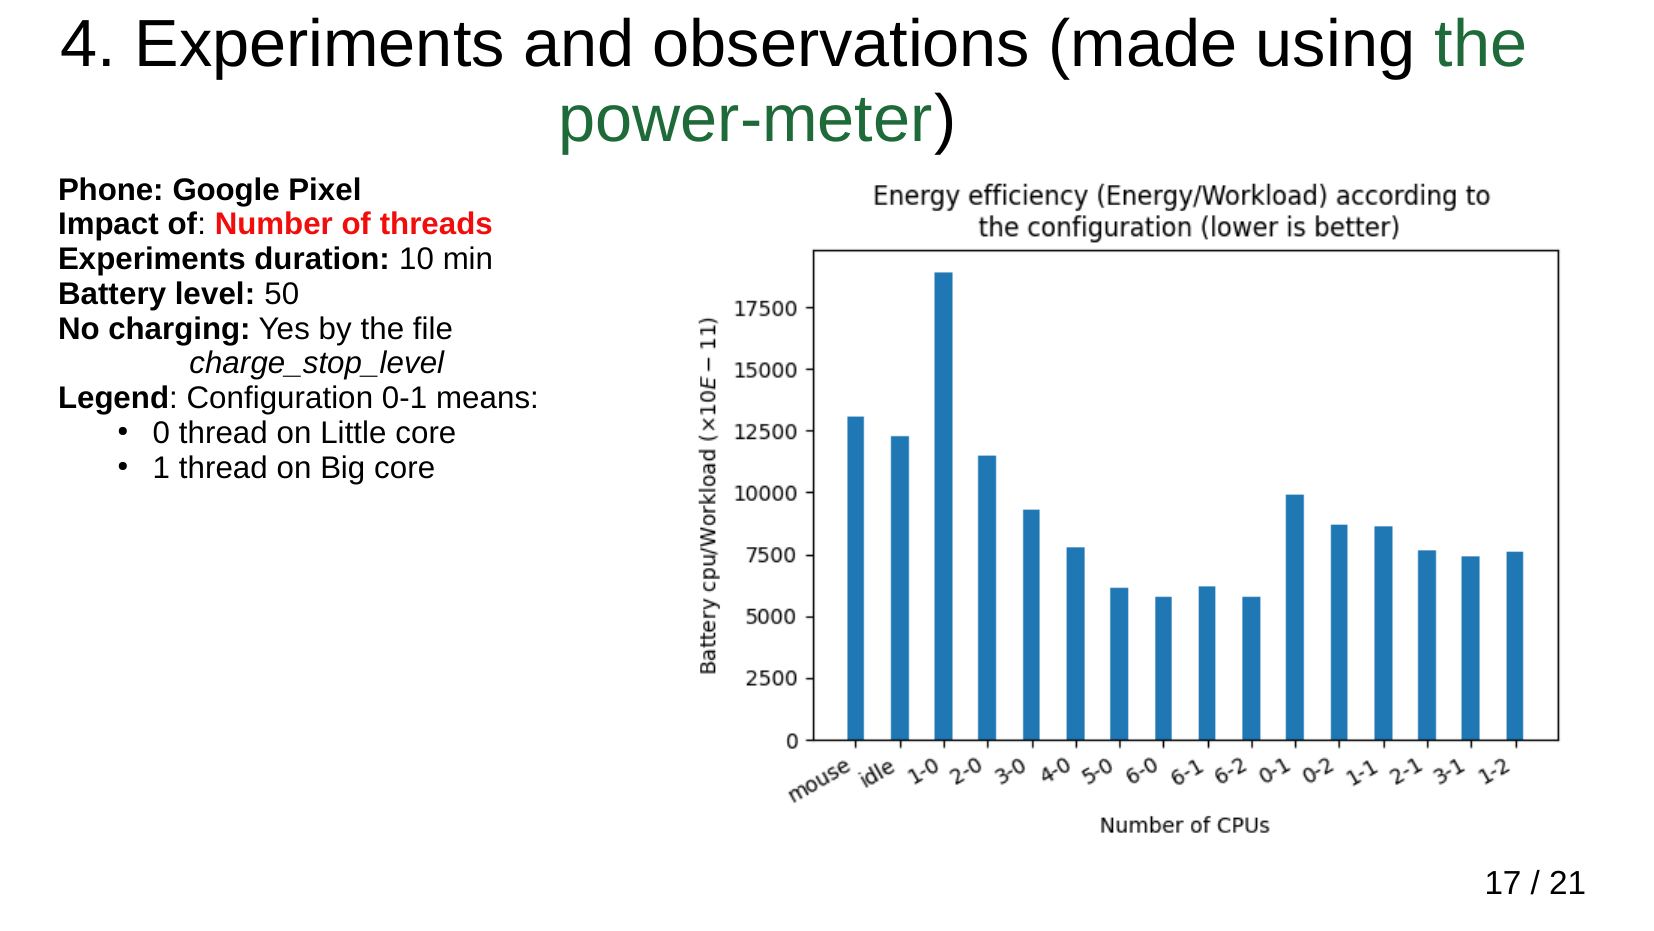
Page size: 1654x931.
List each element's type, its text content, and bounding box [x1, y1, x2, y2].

title 4. Experiments and observations (made using the power-meter) [60, 6, 1654, 156]
text_box Phone: Google Pixel Impact of: Number of threads Experiments duration: 10 min Battery level: 50 No charging: Yes by the file charge_stop_level Legend: Configuration 0-1 means: 0 thread on Little core 1 thread on Big core [43, 164, 713, 527]
picture [693, 163, 1654, 884]
text_box 17 / 21 [1469, 857, 1654, 928]
